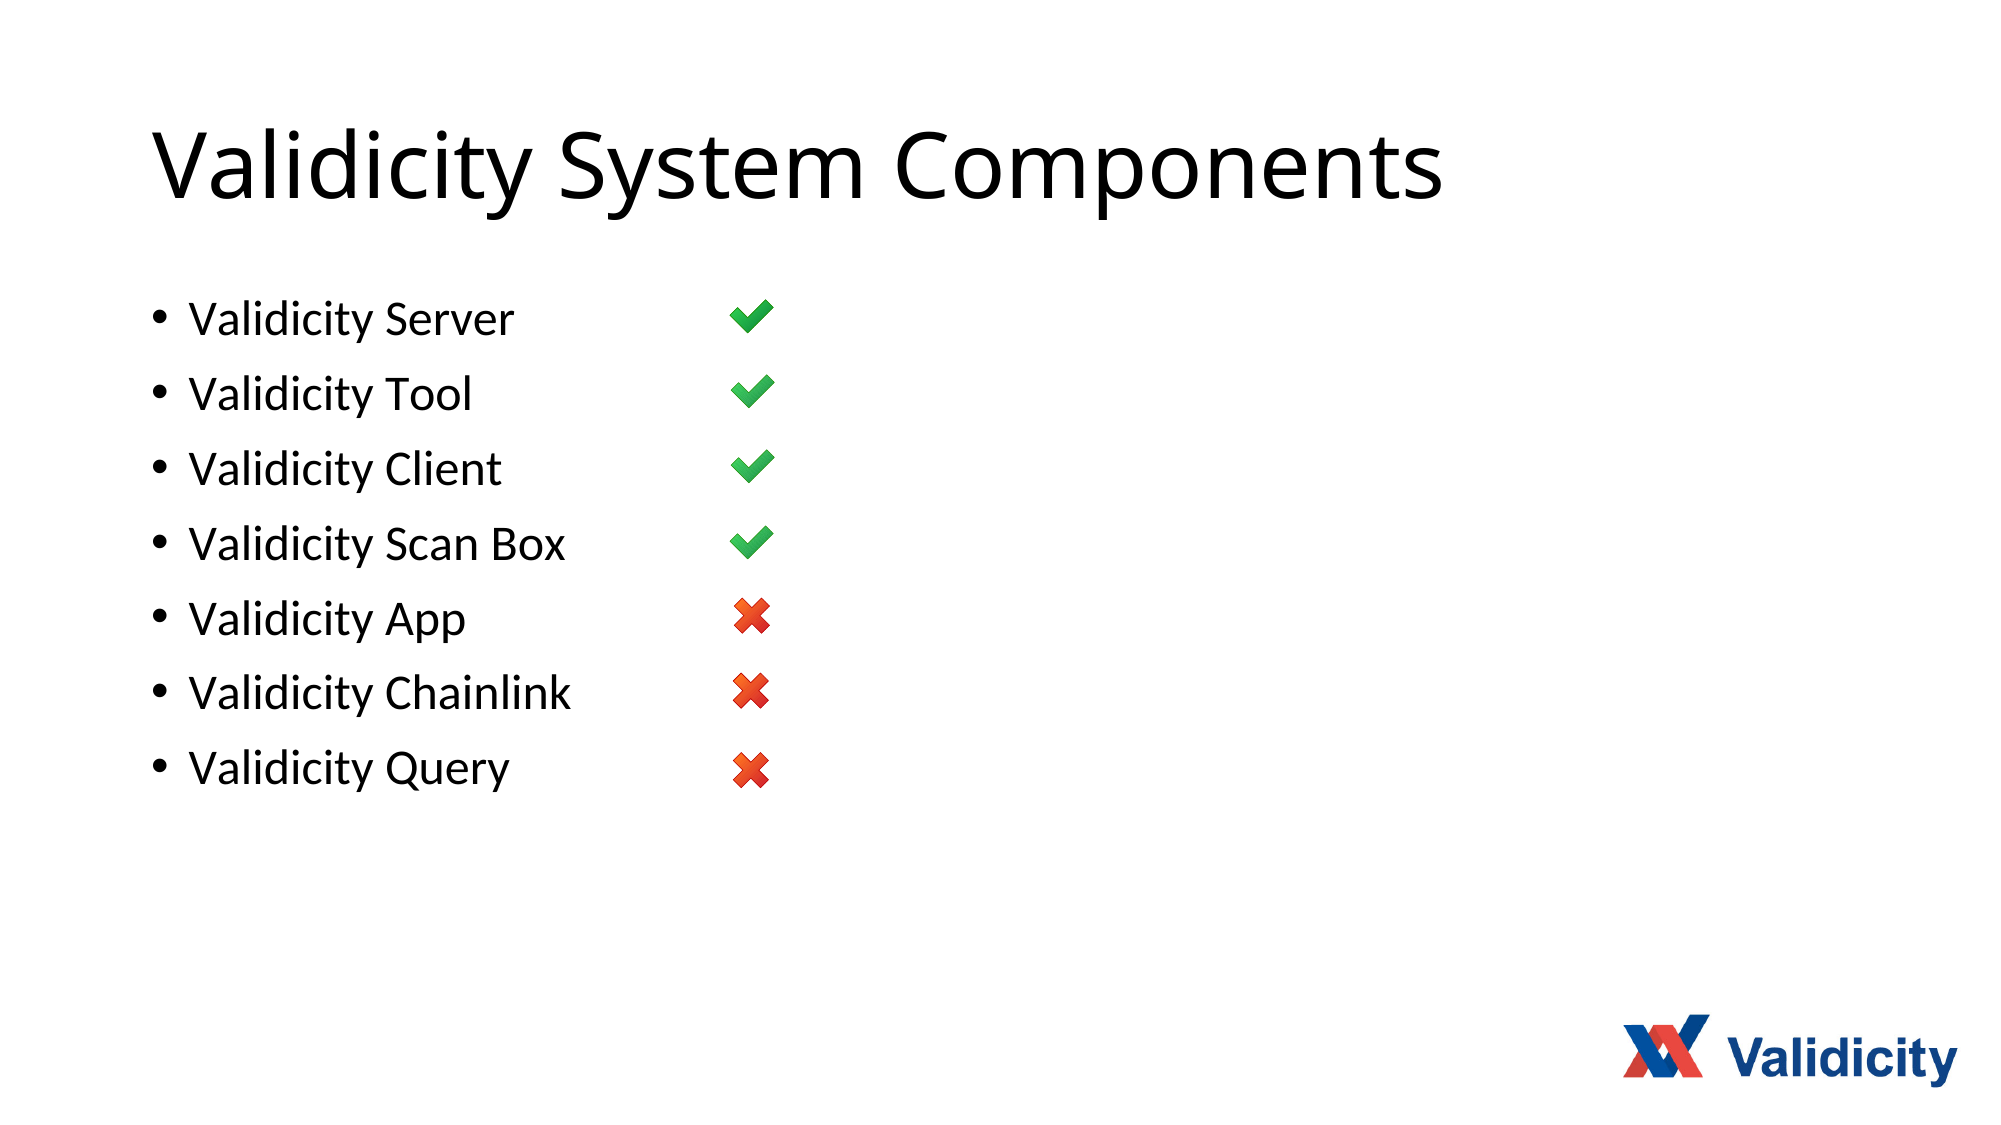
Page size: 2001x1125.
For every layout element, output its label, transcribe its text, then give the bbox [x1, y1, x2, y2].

picture [721, 511, 782, 572]
list Validicity Server Validicity Tool Validicity Client Validicity Scan Box Validicity App Validicity Chainlink Validicity Query [136, 285, 1862, 999]
picture [720, 660, 782, 722]
picture [721, 585, 783, 647]
picture [721, 285, 782, 346]
picture [722, 360, 783, 421]
picture [720, 739, 782, 801]
picture [722, 435, 783, 496]
title Validicity System Components [137, 59, 1863, 278]
picture [1574, 976, 1999, 1125]
